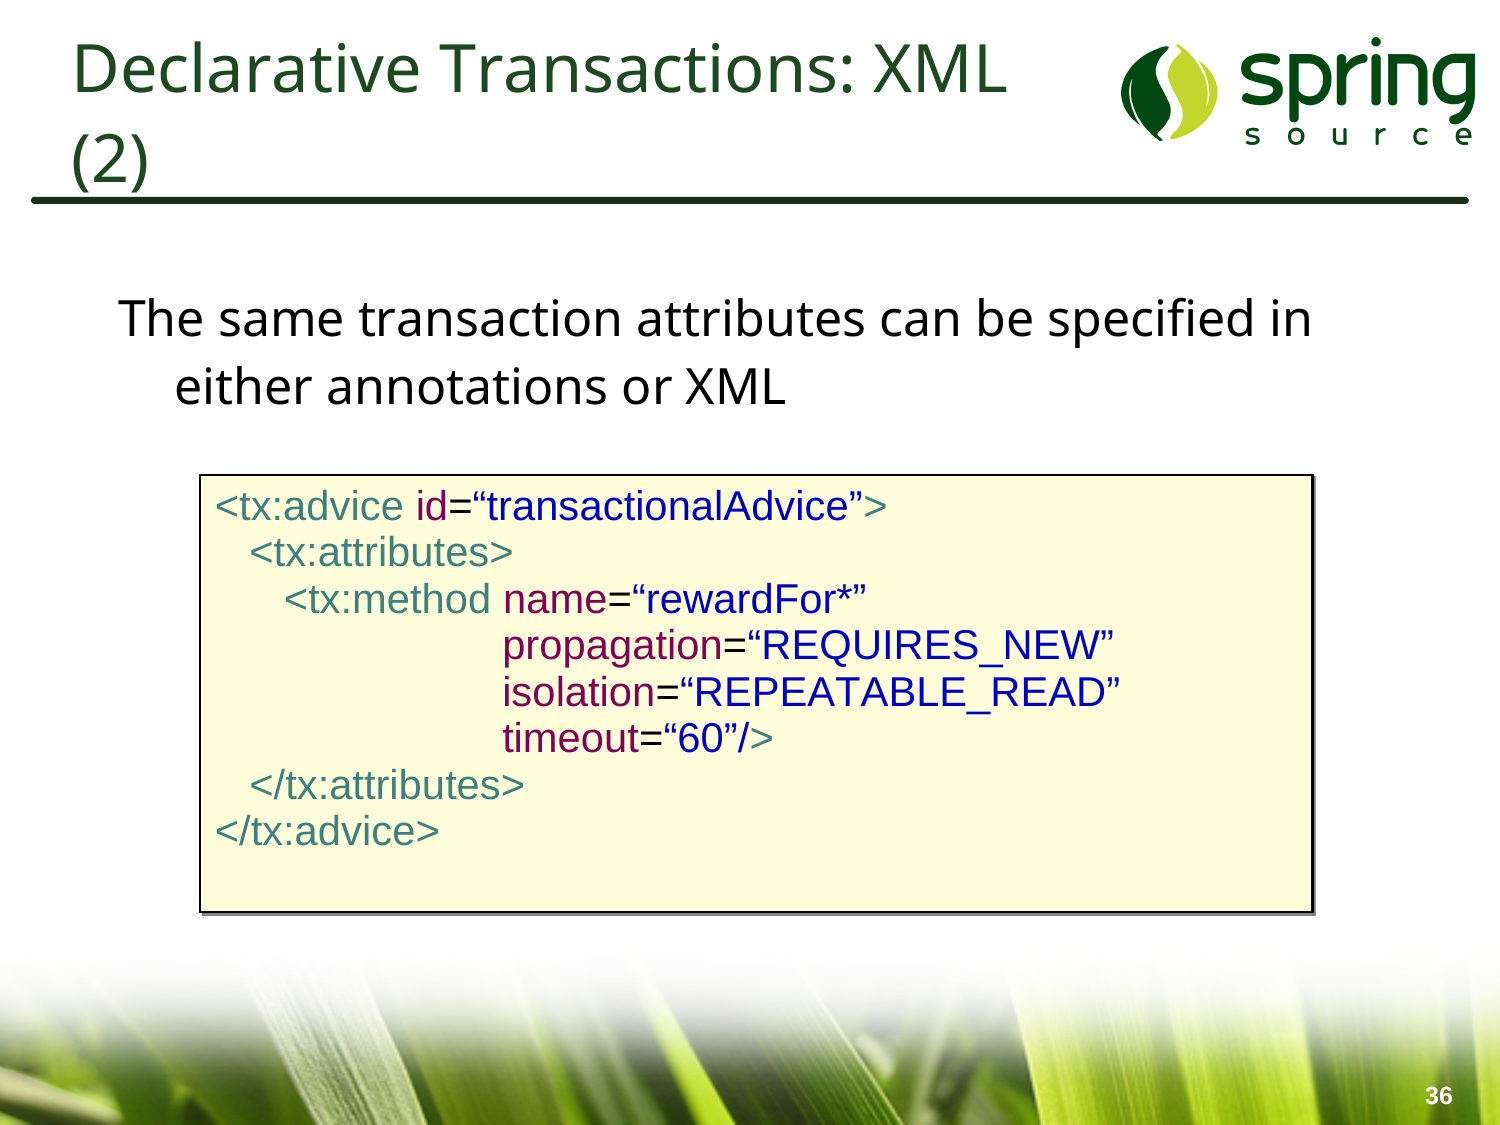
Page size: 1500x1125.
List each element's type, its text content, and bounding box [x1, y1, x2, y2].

title Declarative Transactions: XML (2) [56, 13, 1089, 191]
list The same transaction attributes can be specified in either annotations or XML [103, 275, 1394, 938]
picture [0, 944, 1500, 1125]
text_box <tx:advice id=“transactionalAdvice”> <tx:attributes> <tx:method name=“rewardFor*” propagation=“REQUIRES_NEW” isolation=“REPEATABLE_READ” timeout=“60”/> </tx:attributes> </tx:advice> [200, 474, 1313, 913]
picture [1121, 37, 1475, 145]
